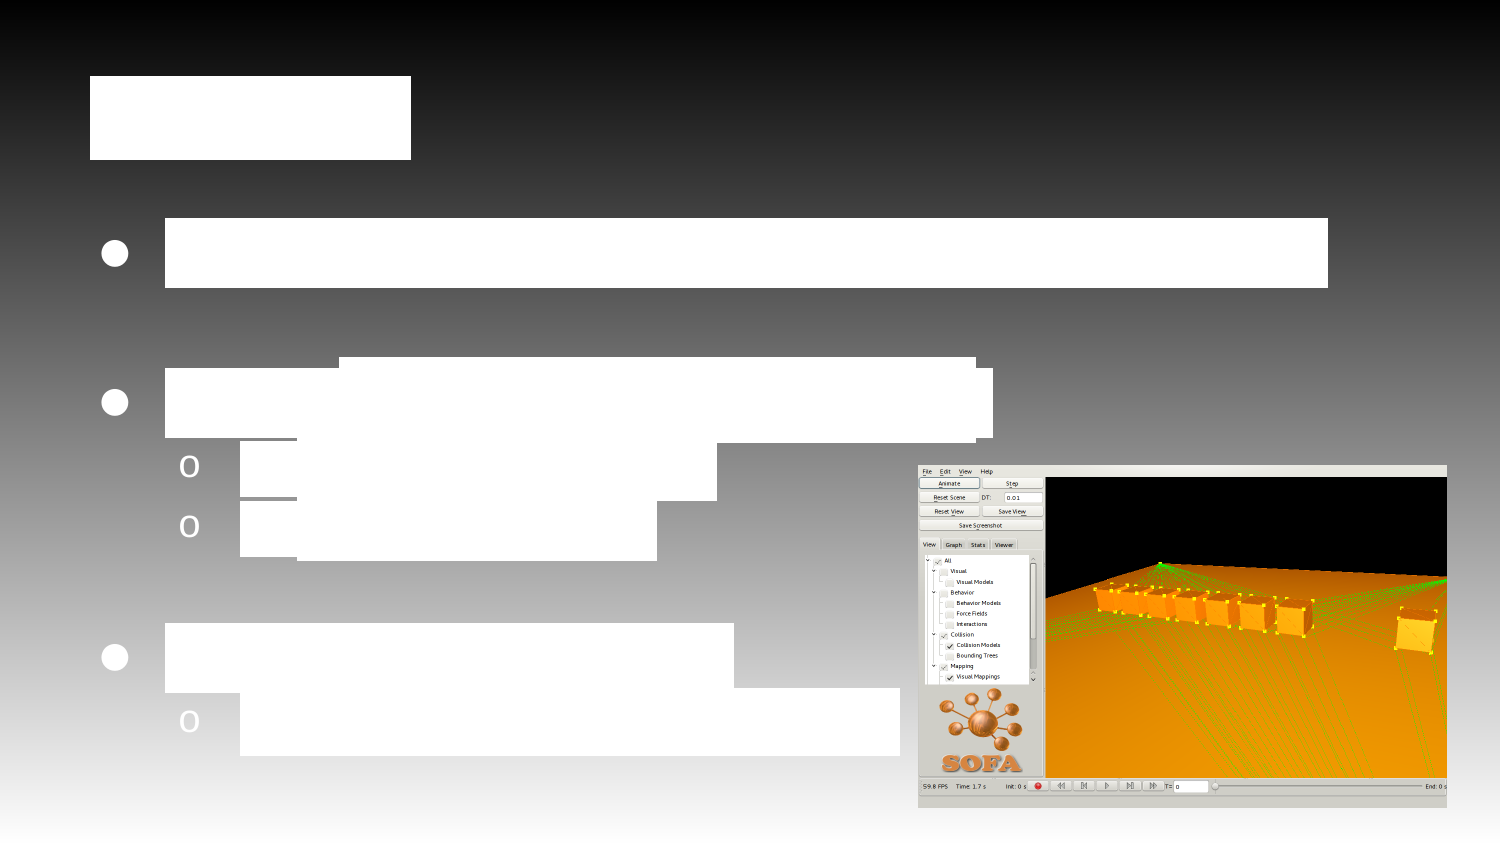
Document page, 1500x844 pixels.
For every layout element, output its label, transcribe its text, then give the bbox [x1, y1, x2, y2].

list Map contact point pairs, relative distances Apply UniformCompliance [+ Stabilization] [+ Restitution] Unilateral constraint: + UnilateralConstraint [75, 196, 1425, 808]
title Contacts [75, 33, 1425, 175]
picture [918, 465, 1447, 808]
